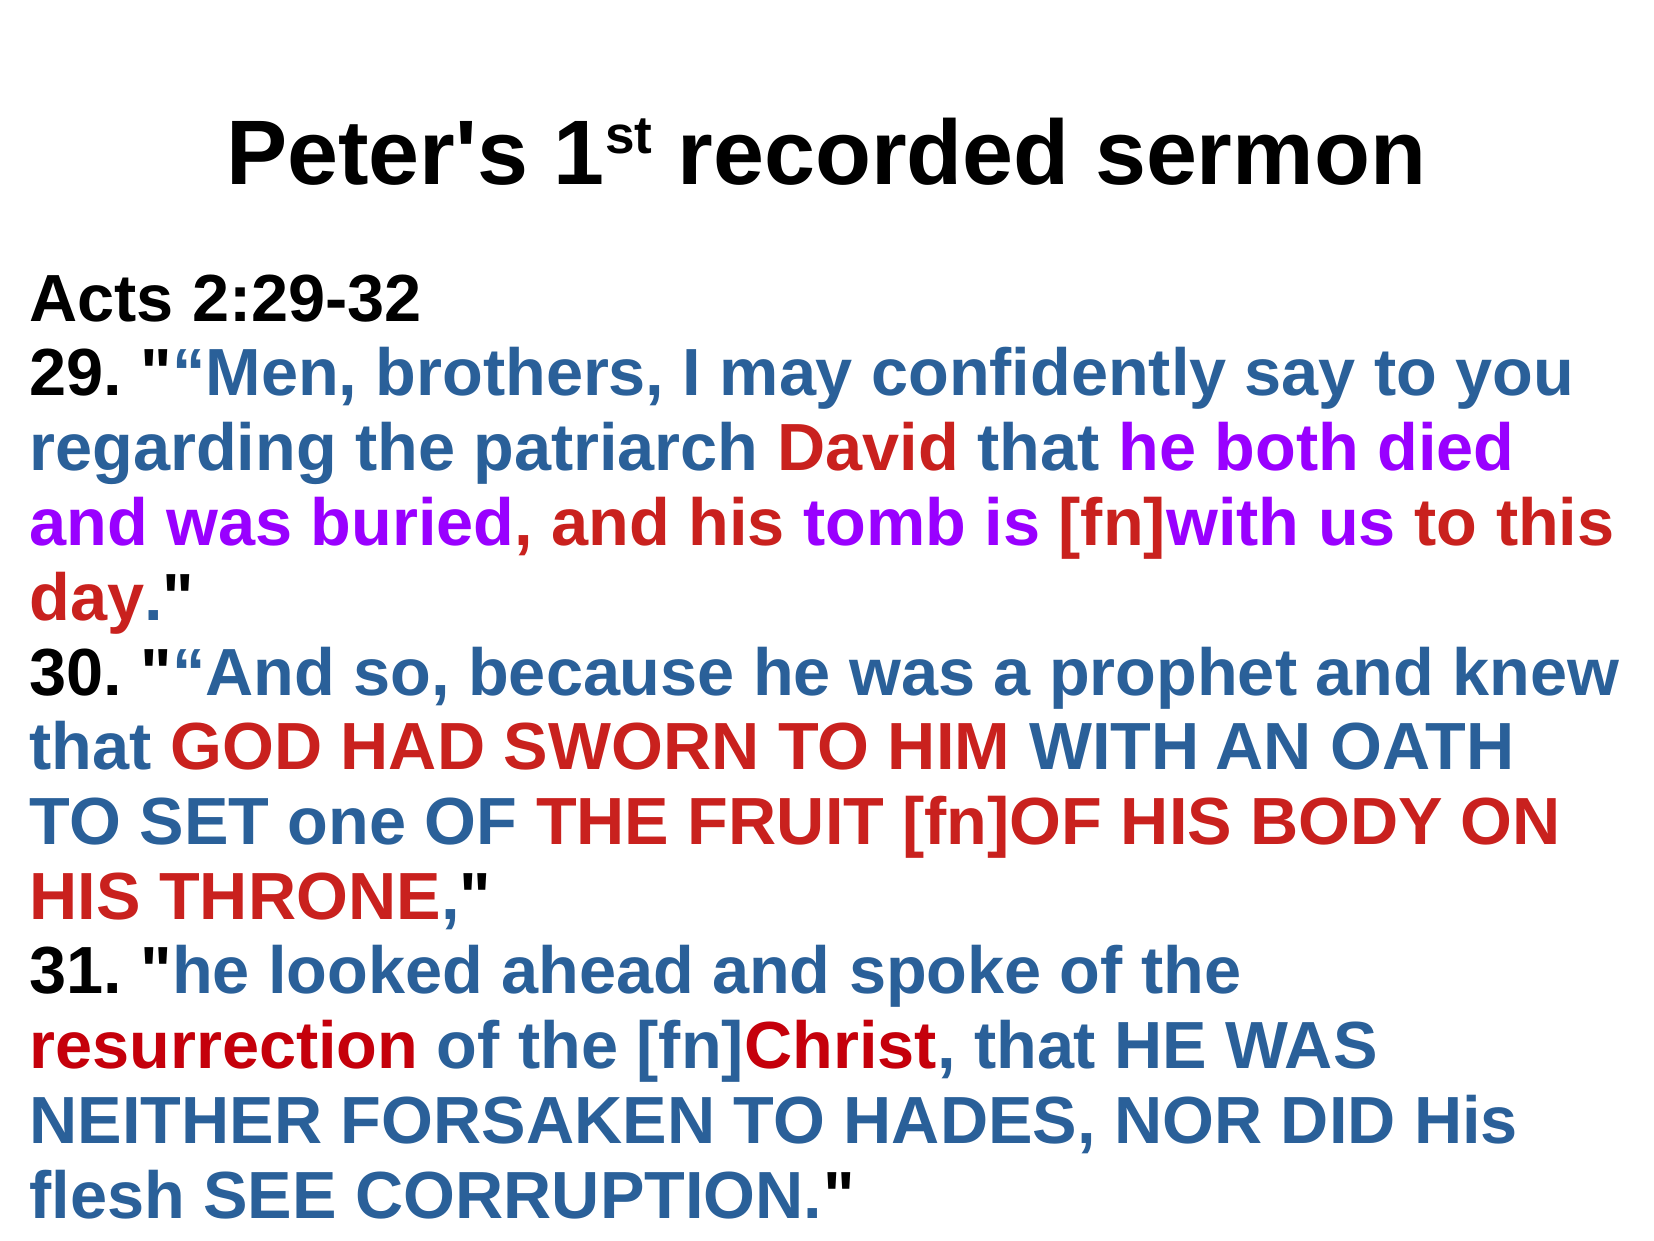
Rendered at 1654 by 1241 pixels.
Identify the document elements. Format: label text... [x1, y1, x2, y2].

title Peter's 1st recorded sermon [82, 49, 1571, 257]
list Acts 2:29-32 29. "“Men, brothers, I may confidently say to you regarding the patriarch David that he both died and was buried, and his tomb is [fn]with us to this day." 30. "“And so, because he was a prophet and knew that GOD HAD SWORN TO HIM WITH AN OATH TO SET one OF THE FRUIT [fn]OF HIS BODY ON HIS THRONE," 31. "he looked ahead and spoke of the resurrection of the [fn]Christ, that HE WAS NEITHER FORSAKEN TO HADES, NOR DID His flesh SEE CORRUPTION." [29, 260, 1625, 1233]
